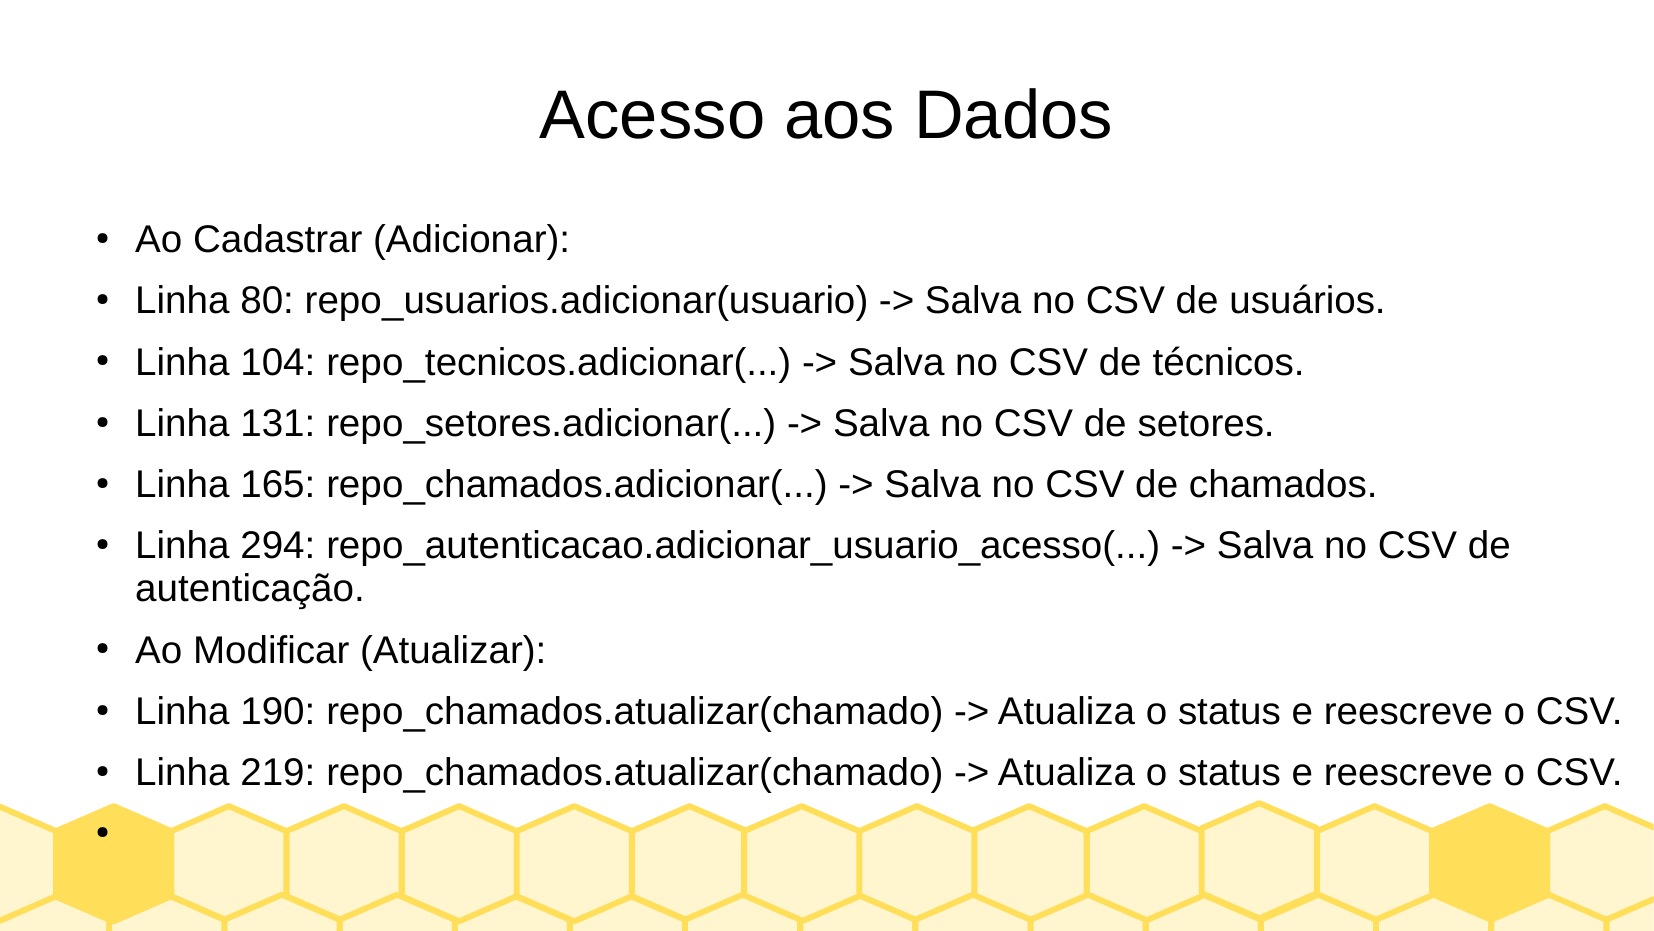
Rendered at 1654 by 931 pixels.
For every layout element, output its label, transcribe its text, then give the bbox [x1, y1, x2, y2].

title Acesso aos Dados [82, 37, 1571, 193]
list Ao Cadastrar (Adicionar): Linha 80: repo_usuarios.adicionar(usuario) -> Salva no CSV de usuários. Linha 104: repo_tecnicos.adicionar(...) -> Salva no CSV de técnicos. Linha 131: repo_setores.adicionar(...) -> Salva no CSV de setores. Linha 165: repo_chamados.adicionar(...) -> Salva no CSV de chamados. Linha 294: repo_autenticacao.adicionar_usuario_acesso(...) -> Salva no CSV de autenticação. Ao Modificar (Atualizar): Linha 190: repo_chamados.atualizar(chamado) -> Atualiza o status e reescreve o CSV. Linha 219: repo_chamados.atualizar(chamado) -> Atualiza o status e reescreve o CSV. [82, 217, 1625, 827]
